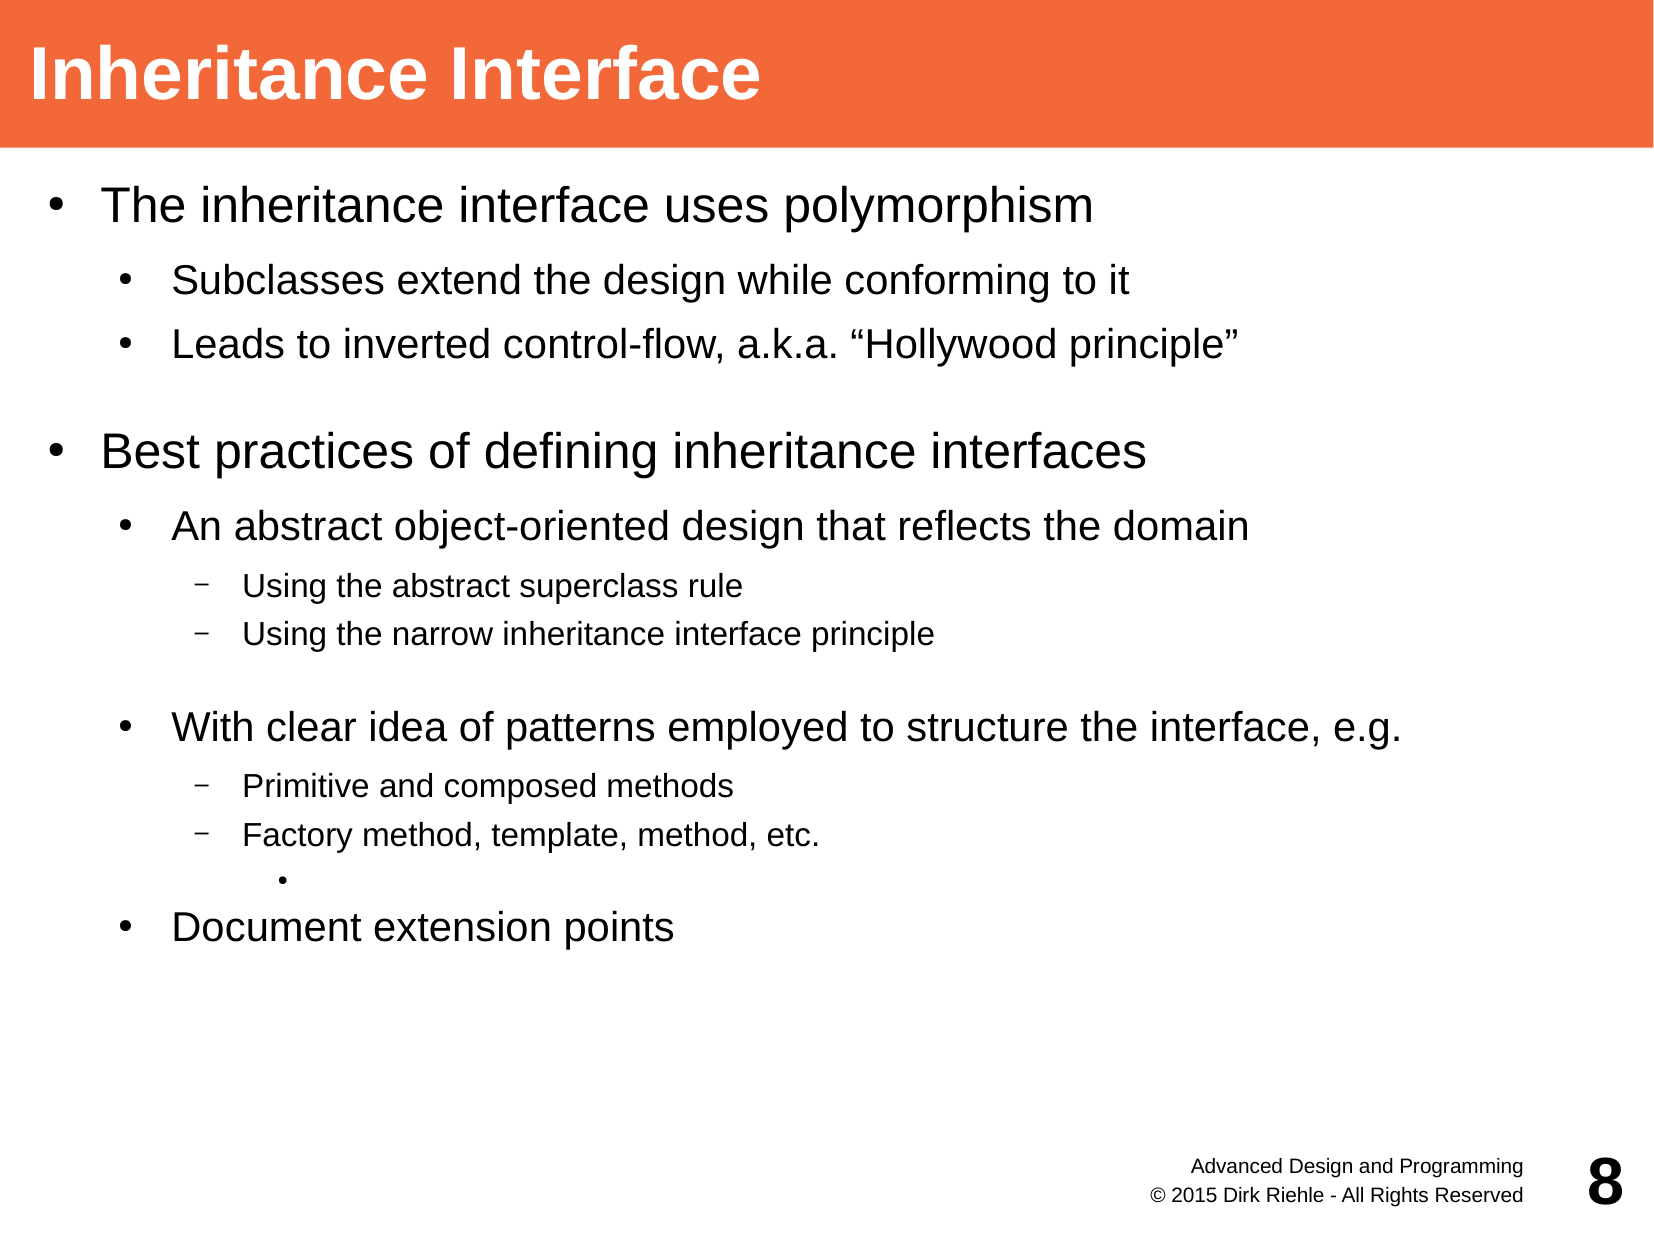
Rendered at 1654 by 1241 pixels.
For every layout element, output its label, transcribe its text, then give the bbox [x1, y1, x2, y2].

title Inheritance Interface [0, 0, 1654, 148]
list The inheritance interface uses polymorphism Subclasses extend the design while conforming to it Leads to inverted control-flow, a.k.a. “Hollywood principle” Best practices of defining inheritance interfaces An abstract object-oriented design that reflects the domain Using the abstract superclass rule Using the narrow inheritance interface principle With clear idea of patterns employed to structure the interface, e.g. Primitive and composed methods Factory method, template, method, etc. Document extension points [29, 177, 1625, 1063]
